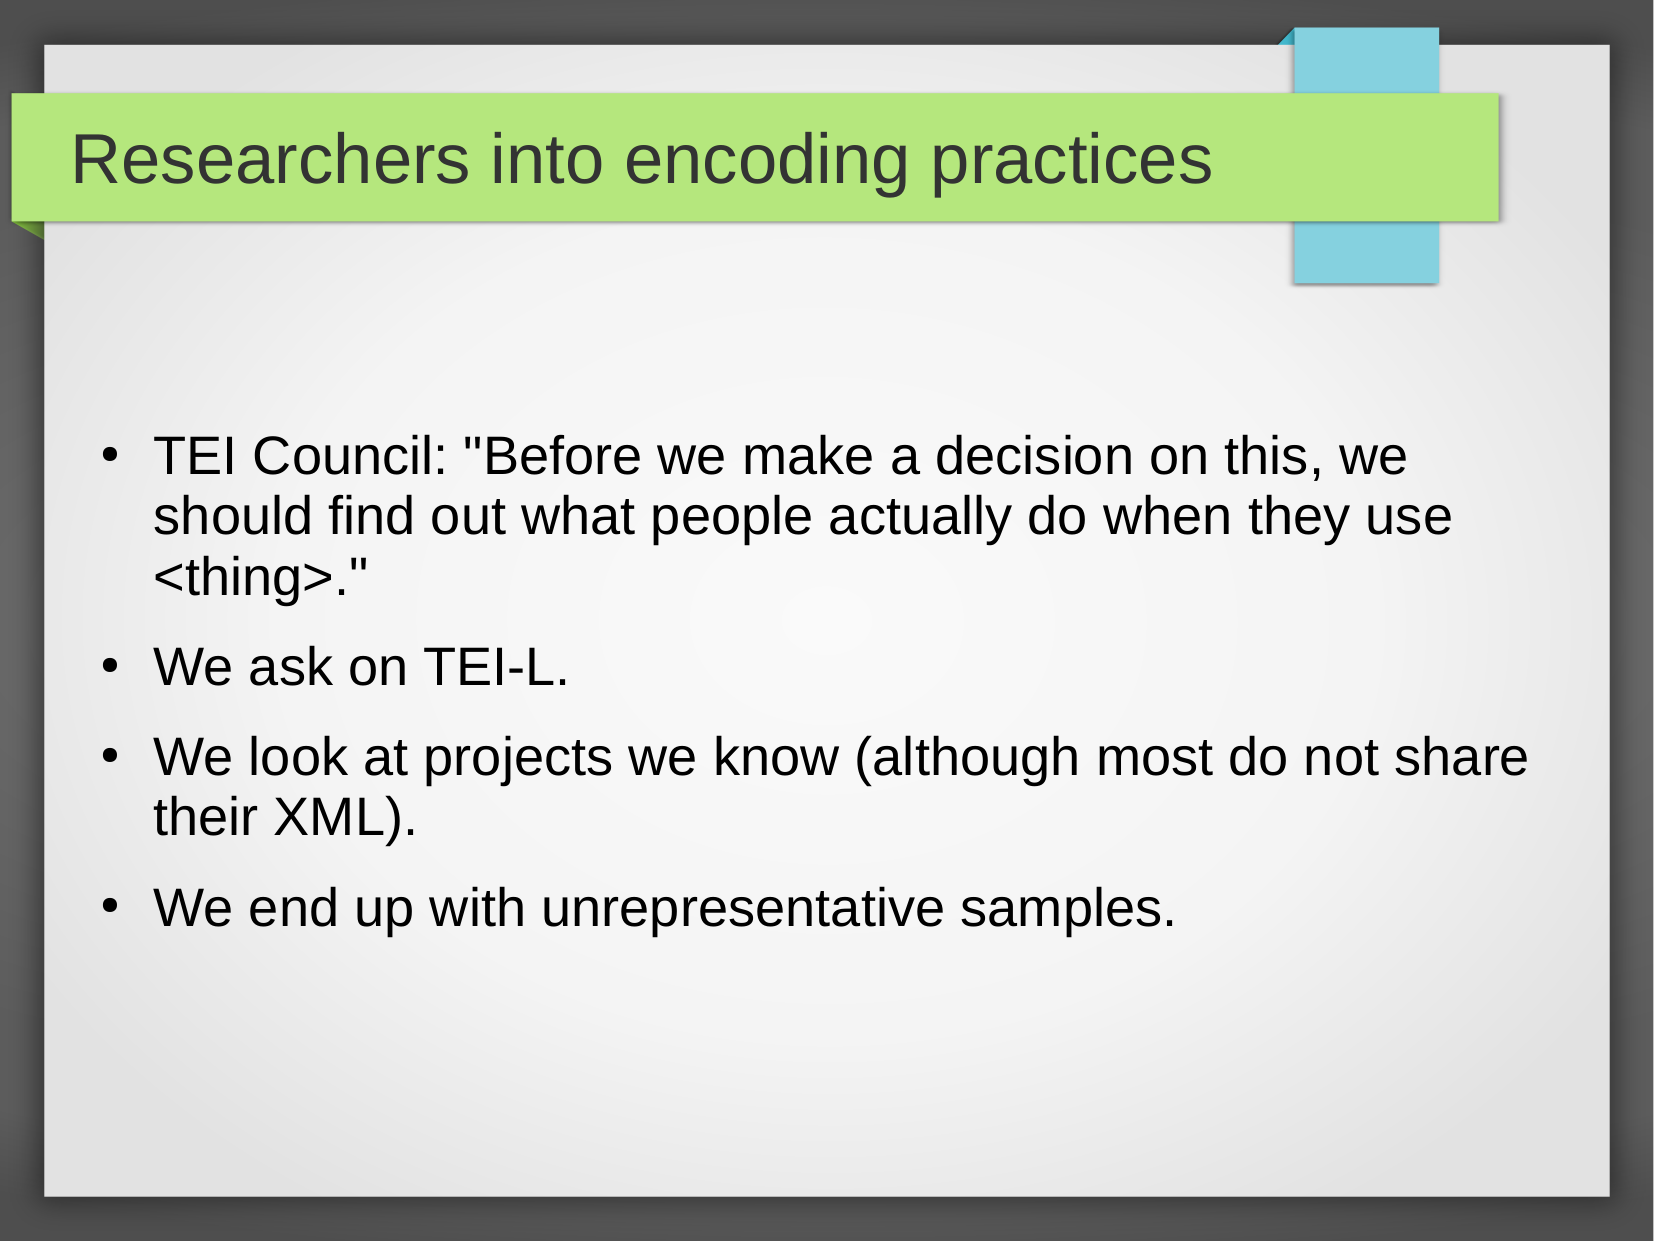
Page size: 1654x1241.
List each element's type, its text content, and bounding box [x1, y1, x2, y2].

title Researchers into encoding practices [70, 106, 1229, 213]
picture [0, 0, 1654, 1241]
list TEI Council: "Before we make a decision on this, we should find out what people actually do when they use <thing>." We ask on TEI-L. We look at projects we know (although most do not share their XML). We end up with unrepresentative samples. [82, 425, 1538, 1063]
